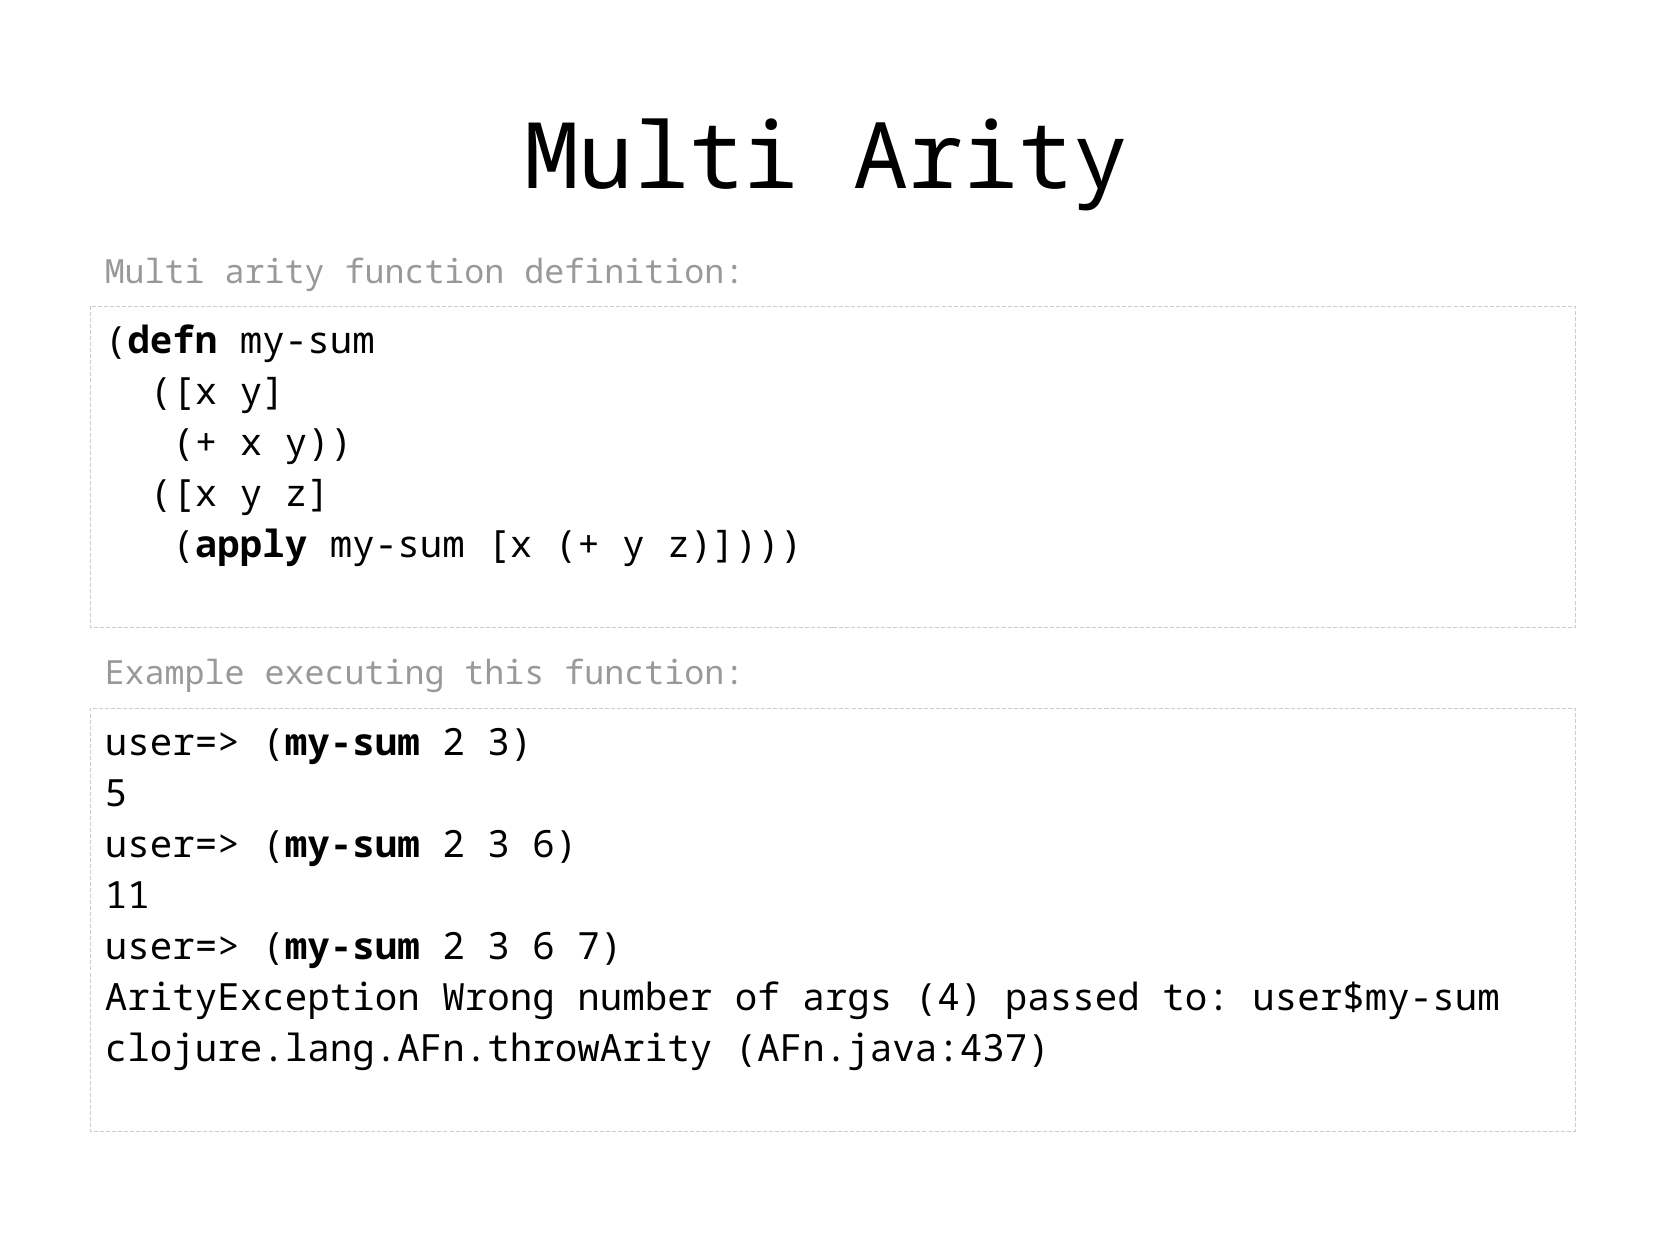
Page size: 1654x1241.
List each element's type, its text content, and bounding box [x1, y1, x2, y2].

text_box Example executing this function: [90, 642, 856, 691]
text_box (defn my-sum ([x y] (+ x y)) ([x y z] (apply my-sum [x (+ y z)]))) [90, 306, 1576, 547]
text_box Multi arity function definition: [90, 240, 856, 289]
text_box user=> (my-sum 2 3) 5 user=> (my-sum 2 3 6) 11 user=> (my-sum 2 3 6 7) ArityException Wrong number of args (4) passed to: user$my-sum clojure.lang.AFn.throwArity (AFn.java:437) [90, 708, 1576, 1023]
title Multi Arity [82, 49, 1571, 257]
